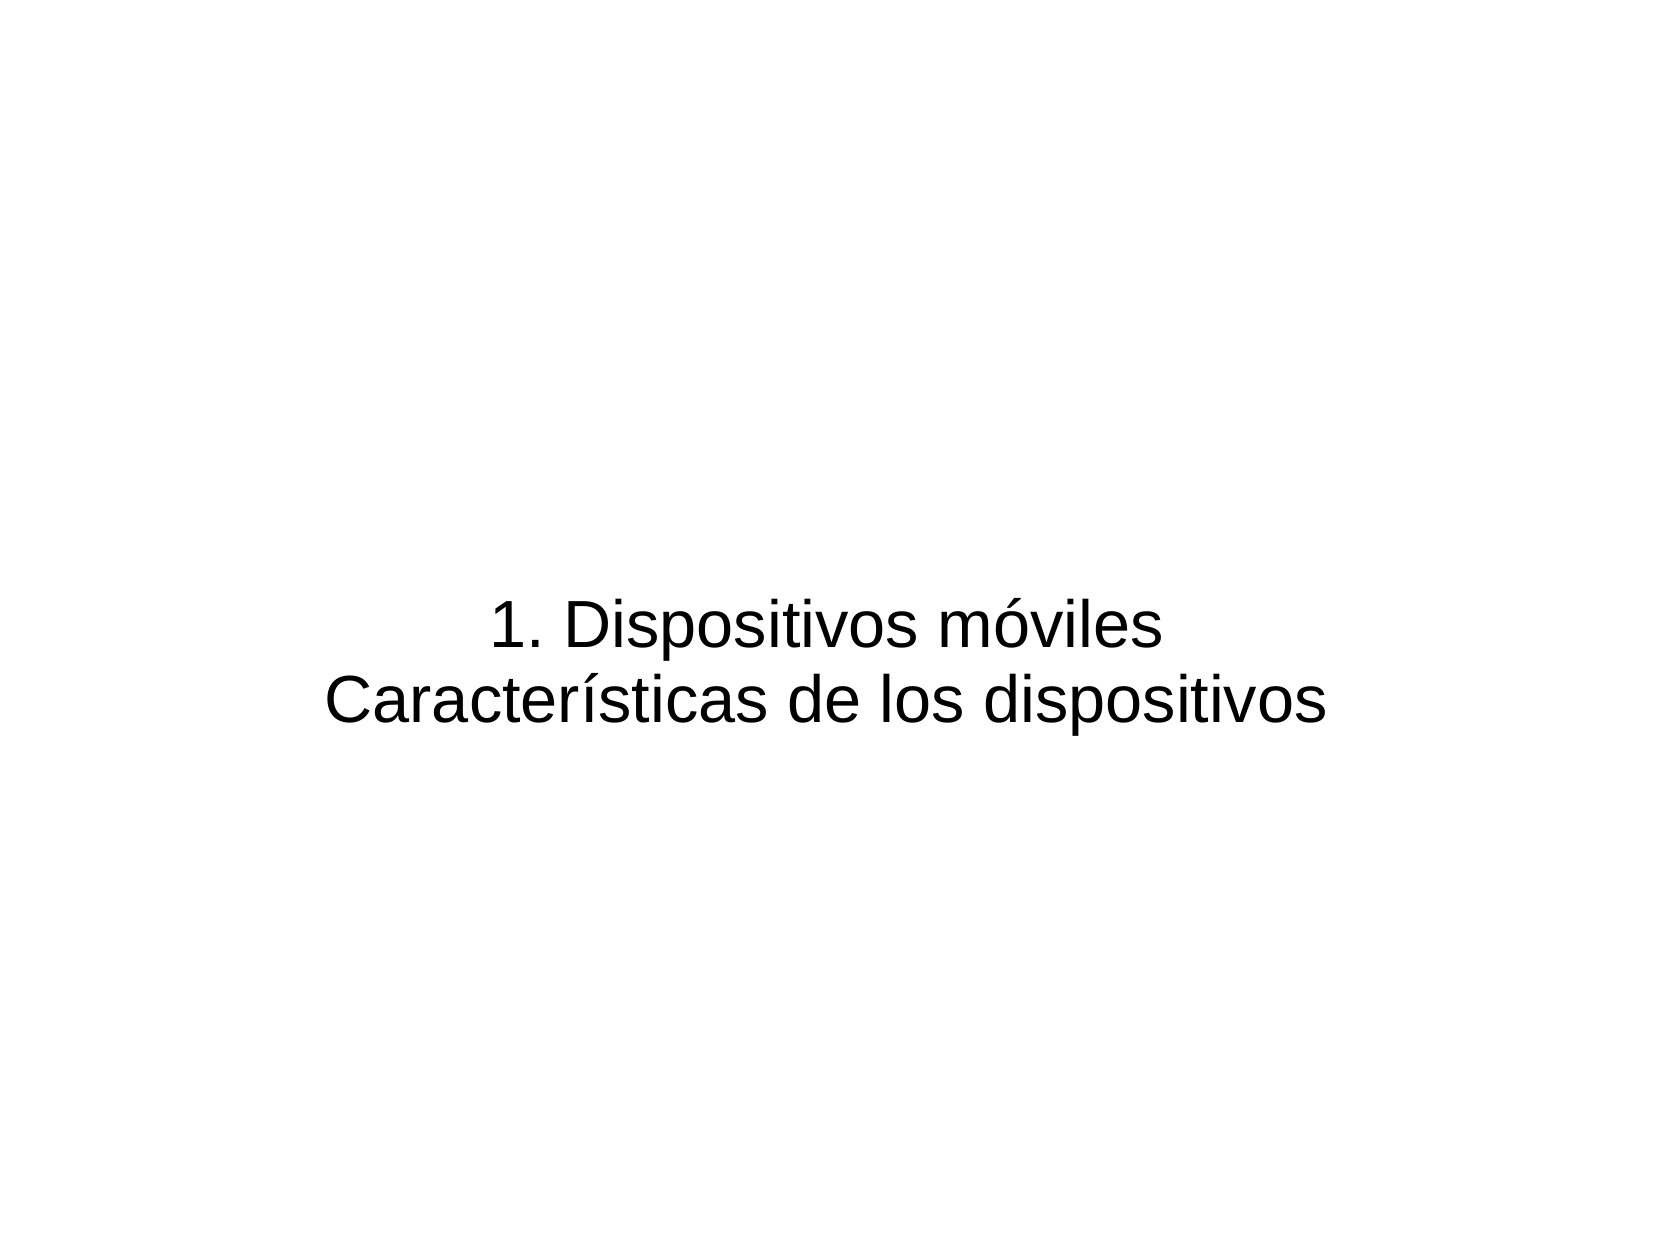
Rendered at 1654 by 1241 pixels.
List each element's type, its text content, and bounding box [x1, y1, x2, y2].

subtitle 1. Dispositivos móviles Características de los dispositivos [82, 290, 1571, 1109]
